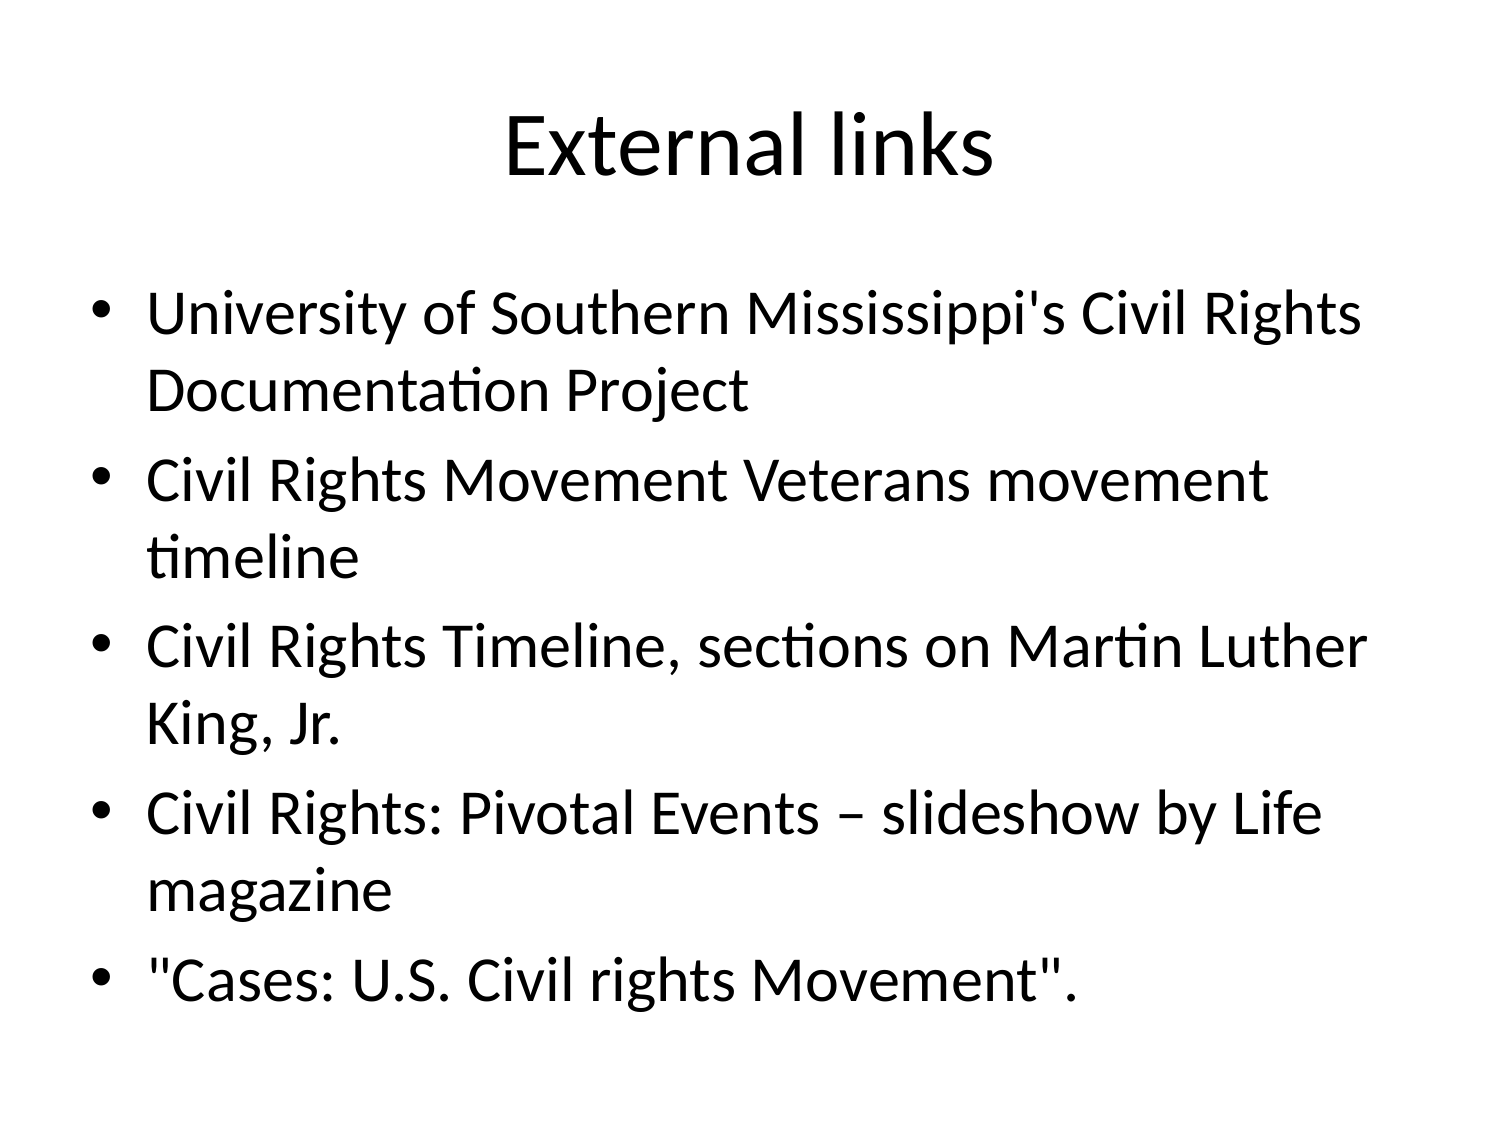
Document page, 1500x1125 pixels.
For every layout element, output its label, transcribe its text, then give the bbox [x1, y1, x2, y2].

list University of Southern Mississippi's Civil Rights Documentation Project Civil Rights Movement Veterans movement timeline Civil Rights Timeline, sections on Martin Luther King, Jr. Civil Rights: Pivotal Events – slideshow by Life magazine "Cases: U.S. Civil rights Movement". [75, 262, 1425, 1005]
title External links [75, 45, 1425, 233]
